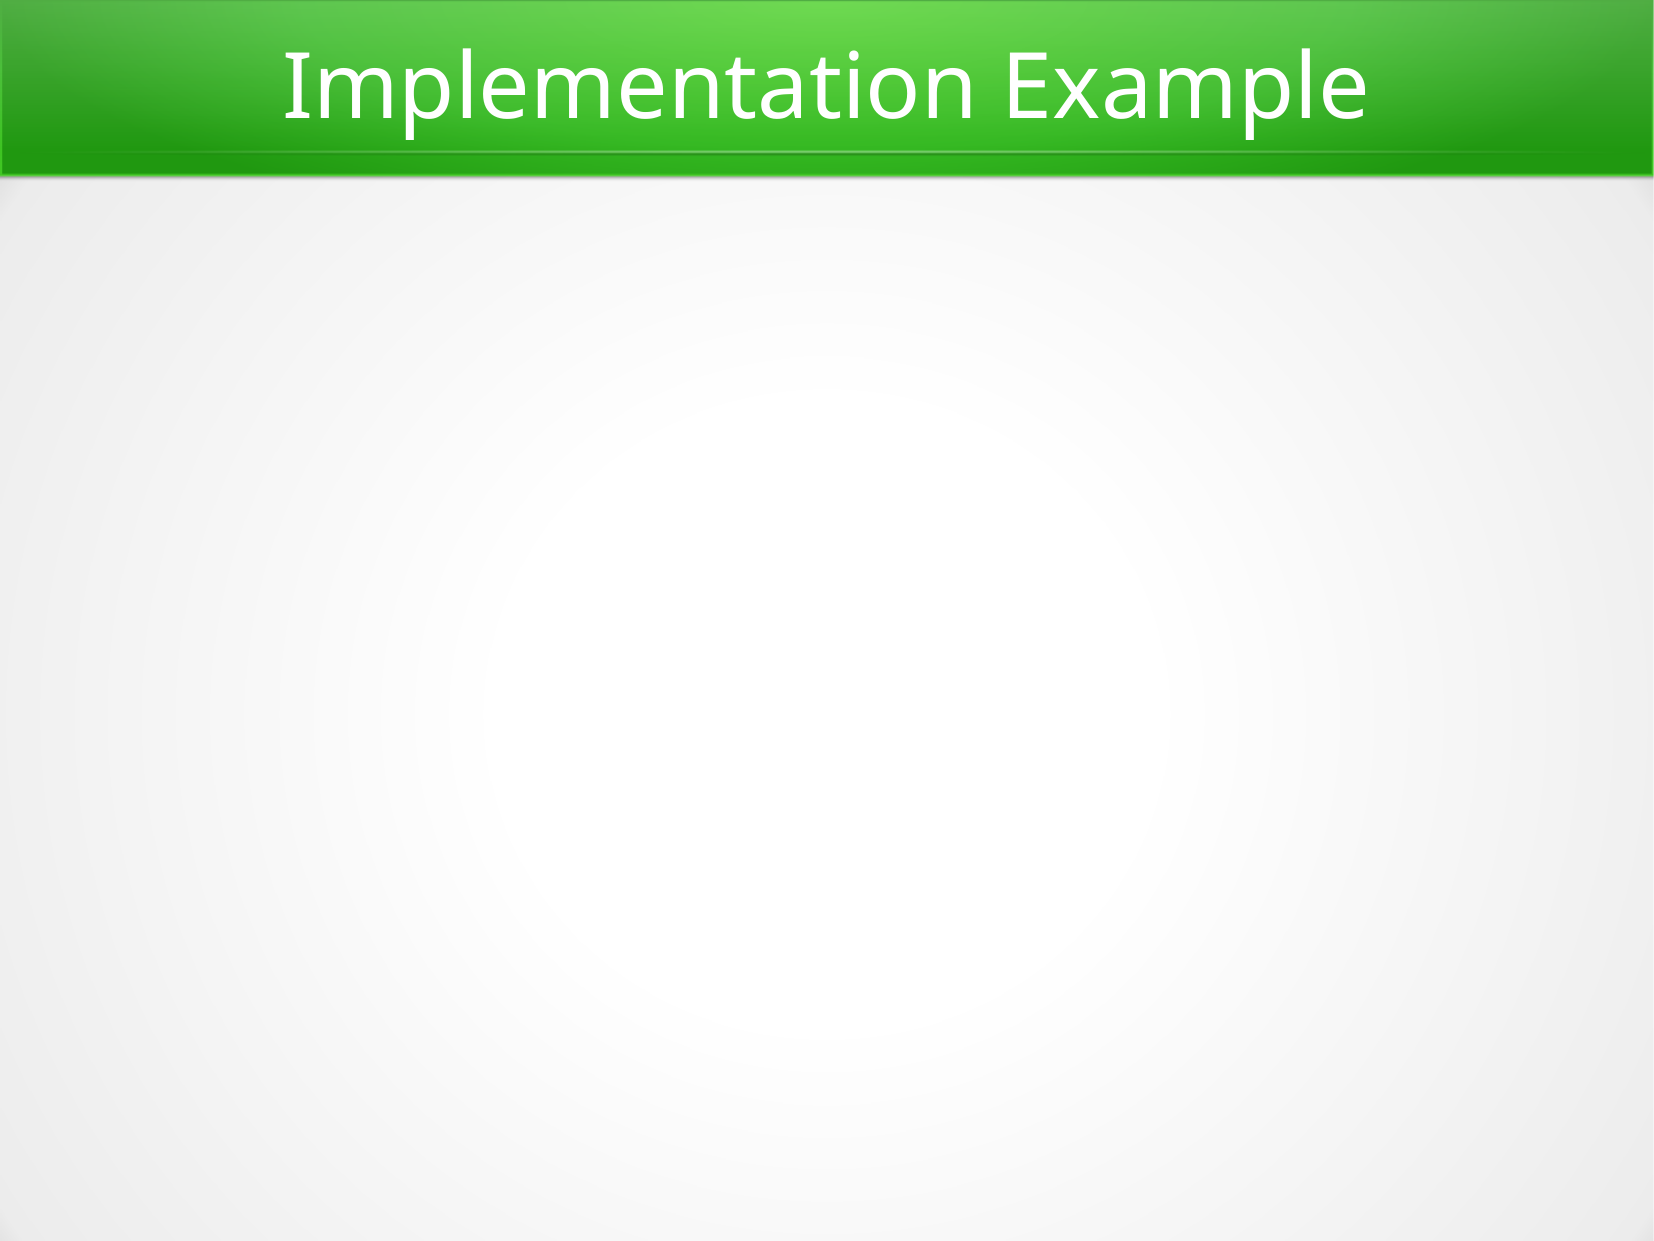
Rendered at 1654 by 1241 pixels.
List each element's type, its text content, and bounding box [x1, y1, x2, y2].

picture [0, 0, 1654, 1241]
title Implementation Example [82, 11, 1571, 154]
